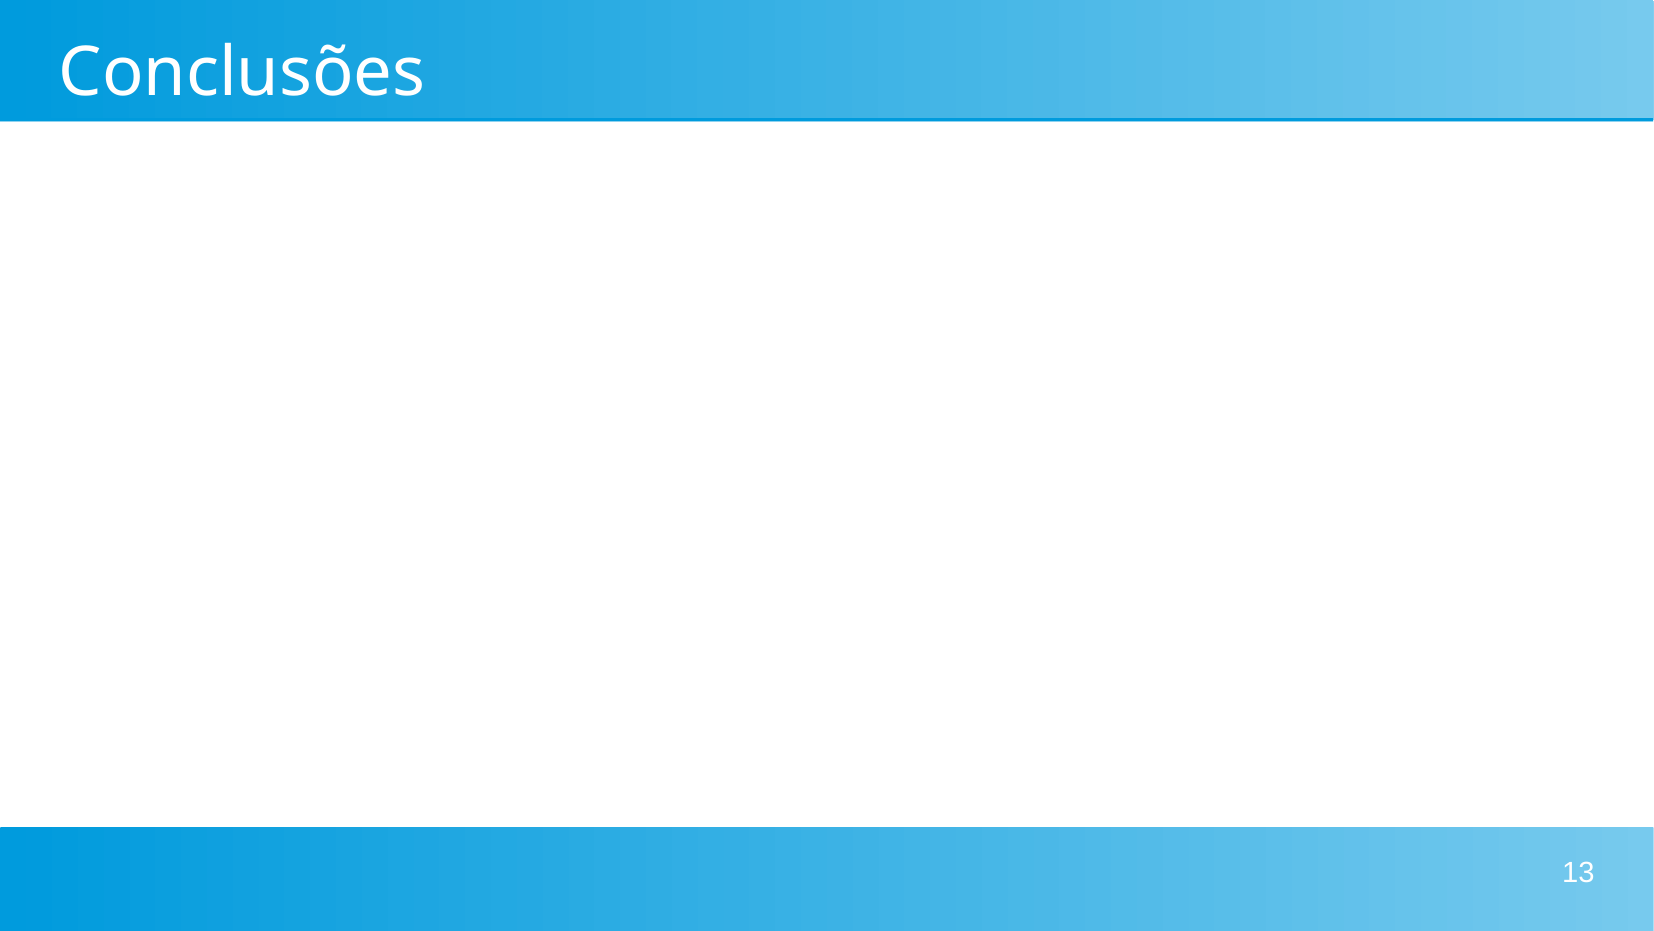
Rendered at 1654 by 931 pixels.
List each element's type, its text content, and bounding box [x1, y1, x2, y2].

title Conclusões [59, 21, 1595, 116]
